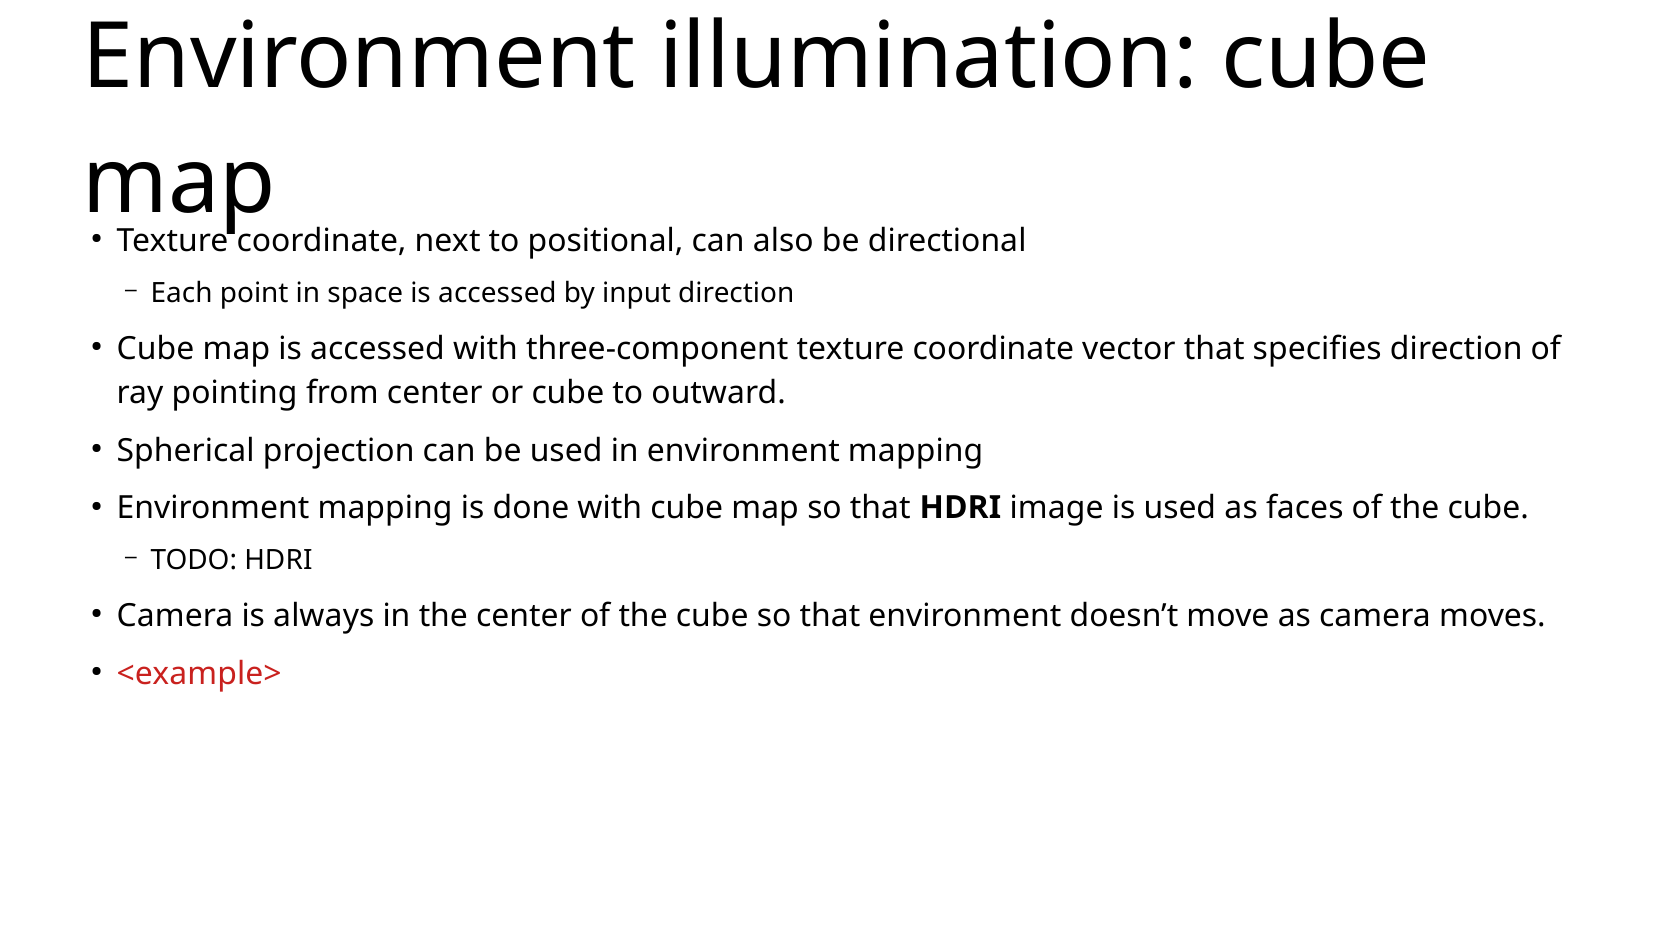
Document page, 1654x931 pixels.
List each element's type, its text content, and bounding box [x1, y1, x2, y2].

title Environment illumination: cube map [82, 37, 1571, 193]
list Texture coordinate, next to positional, can also be directional Each point in space is accessed by input direction Cube map is accessed with three-component texture coordinate vector that specifies direction of ray pointing from center or cube to outward. Spherical projection can be used in environment mapping Environment mapping is done with cube map so that HDRI image is used as faces of the cube. TODO: HDRI Camera is always in the center of the cube so that environment doesn’t move as camera moves. <example> [82, 217, 1571, 758]
